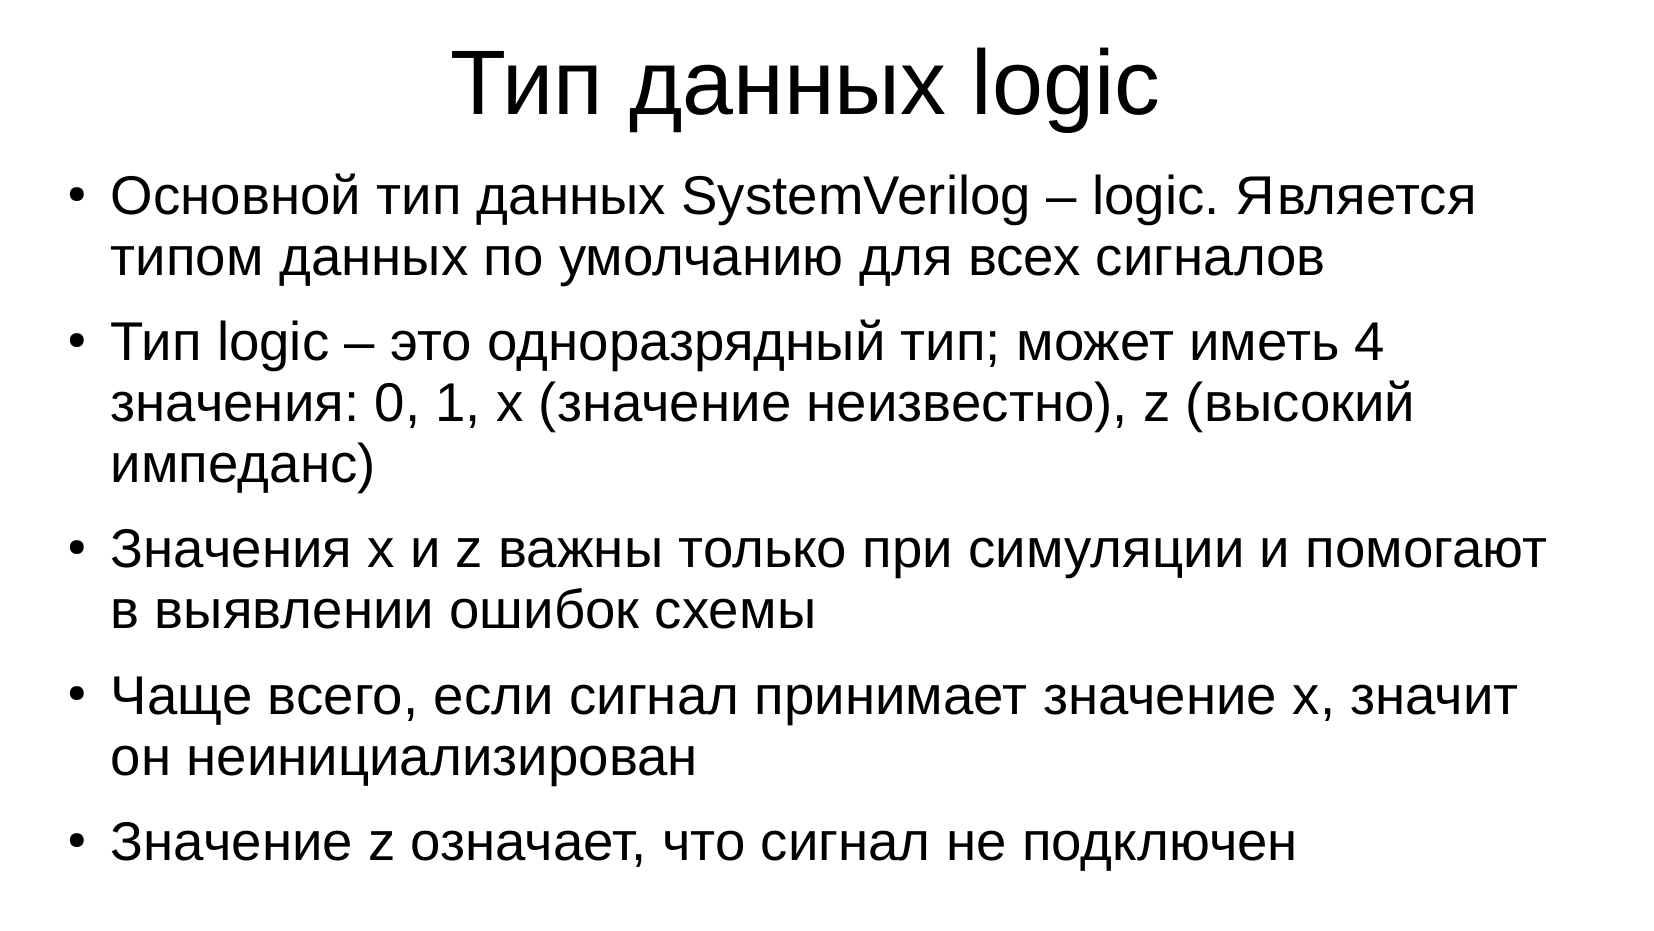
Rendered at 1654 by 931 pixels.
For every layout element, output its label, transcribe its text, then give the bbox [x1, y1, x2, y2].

list Основной тип данных SystemVerilog – logic. Является типом данных по умолчанию для всех сигналов Тип logic – это одноразрядный тип; может иметь 4 значения: 0, 1, x (значение неизвестно), z (высокий импеданс) Значения x и z важны только при симуляции и помогают в выявлении ошибок схемы Чаще всего, если сигнал принимает значение x, значит он неинициализирован Значение z означает, что сигнал не подключен [52, 165, 1591, 873]
title Тип данных logic [82, 15, 1531, 151]
